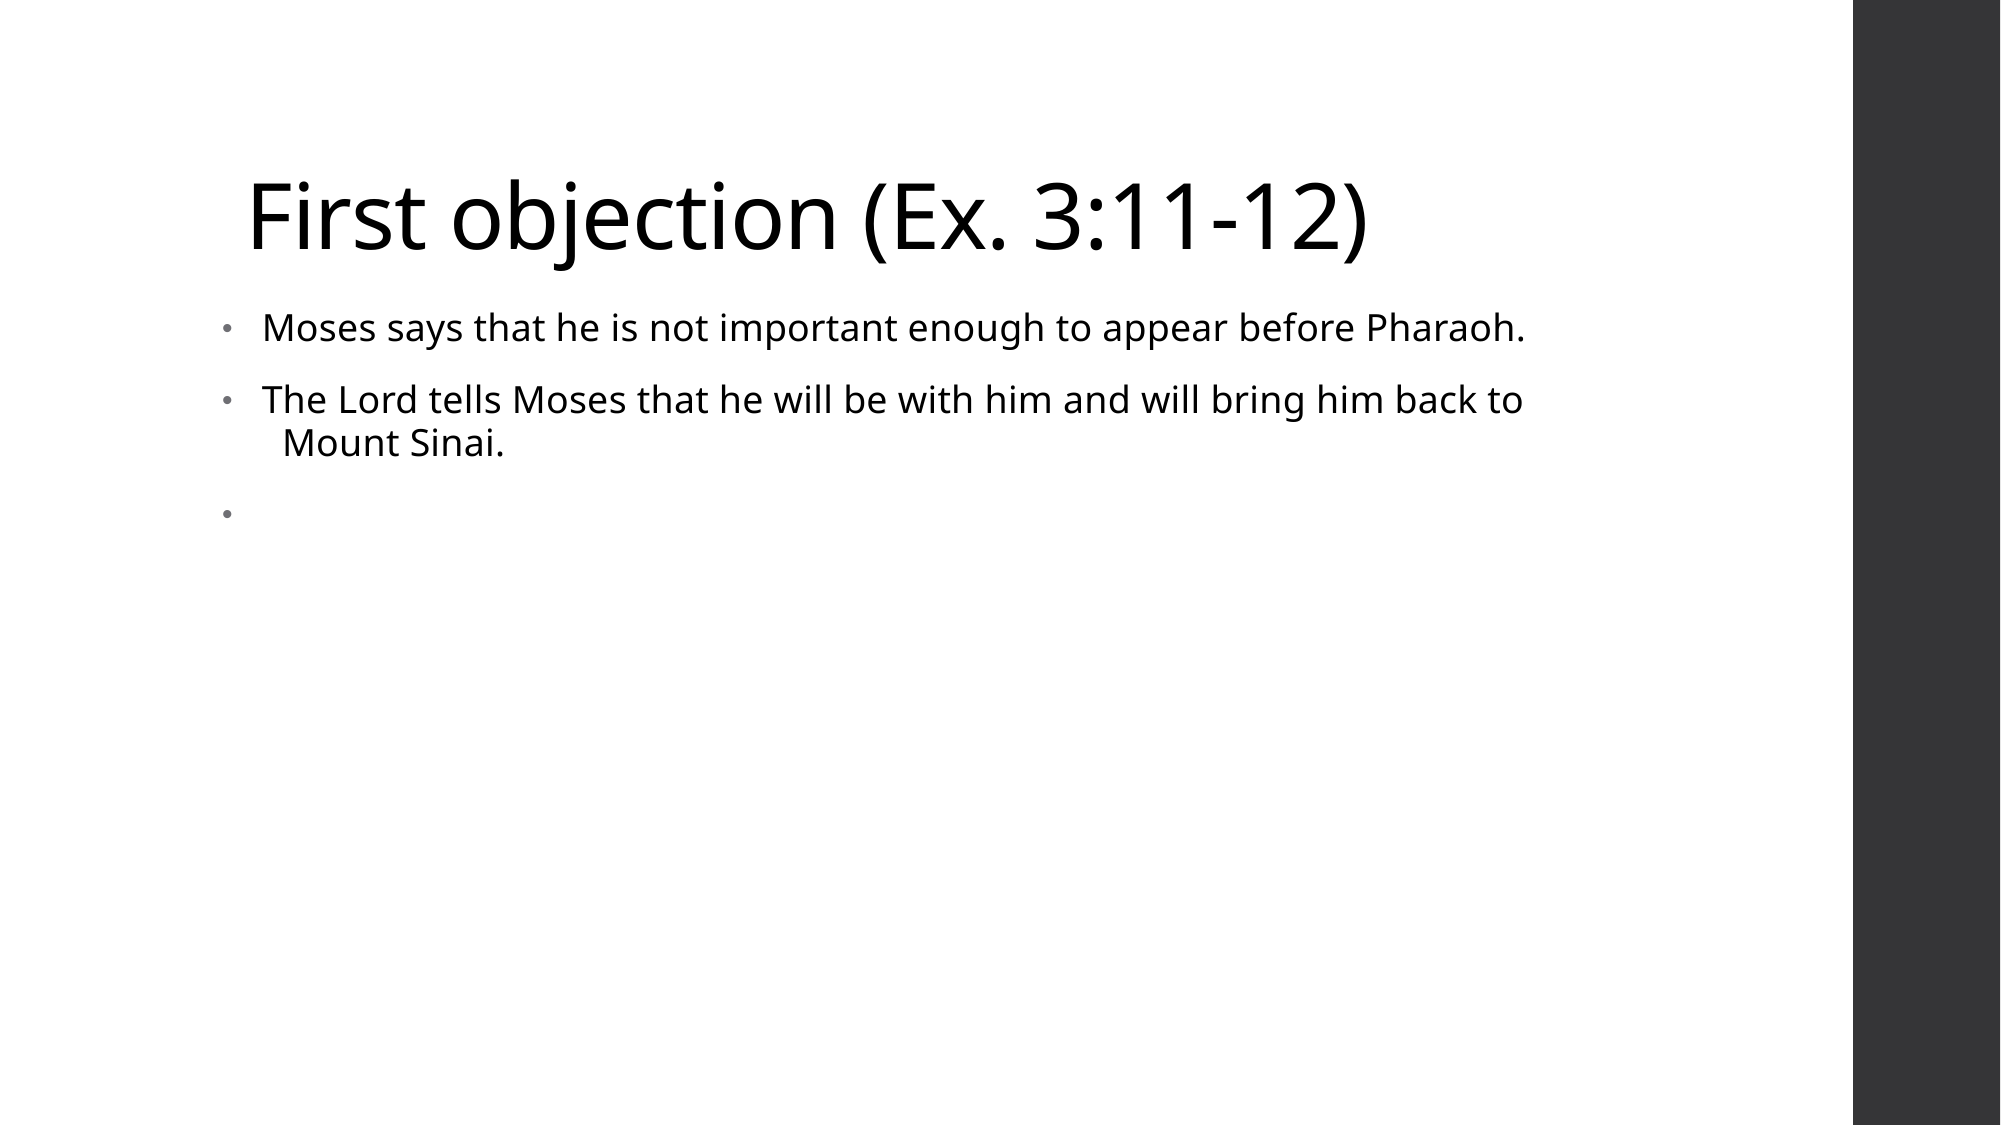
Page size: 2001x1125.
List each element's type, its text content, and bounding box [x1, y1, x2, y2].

list Moses says that he is not important enough to appear before Pharaoh. The Lord tells Moses that he will be with him and will bring him back to Mount Sinai. [206, 299, 1617, 1014]
title First objection (Ex. 3:11-12) [206, 60, 1797, 278]
